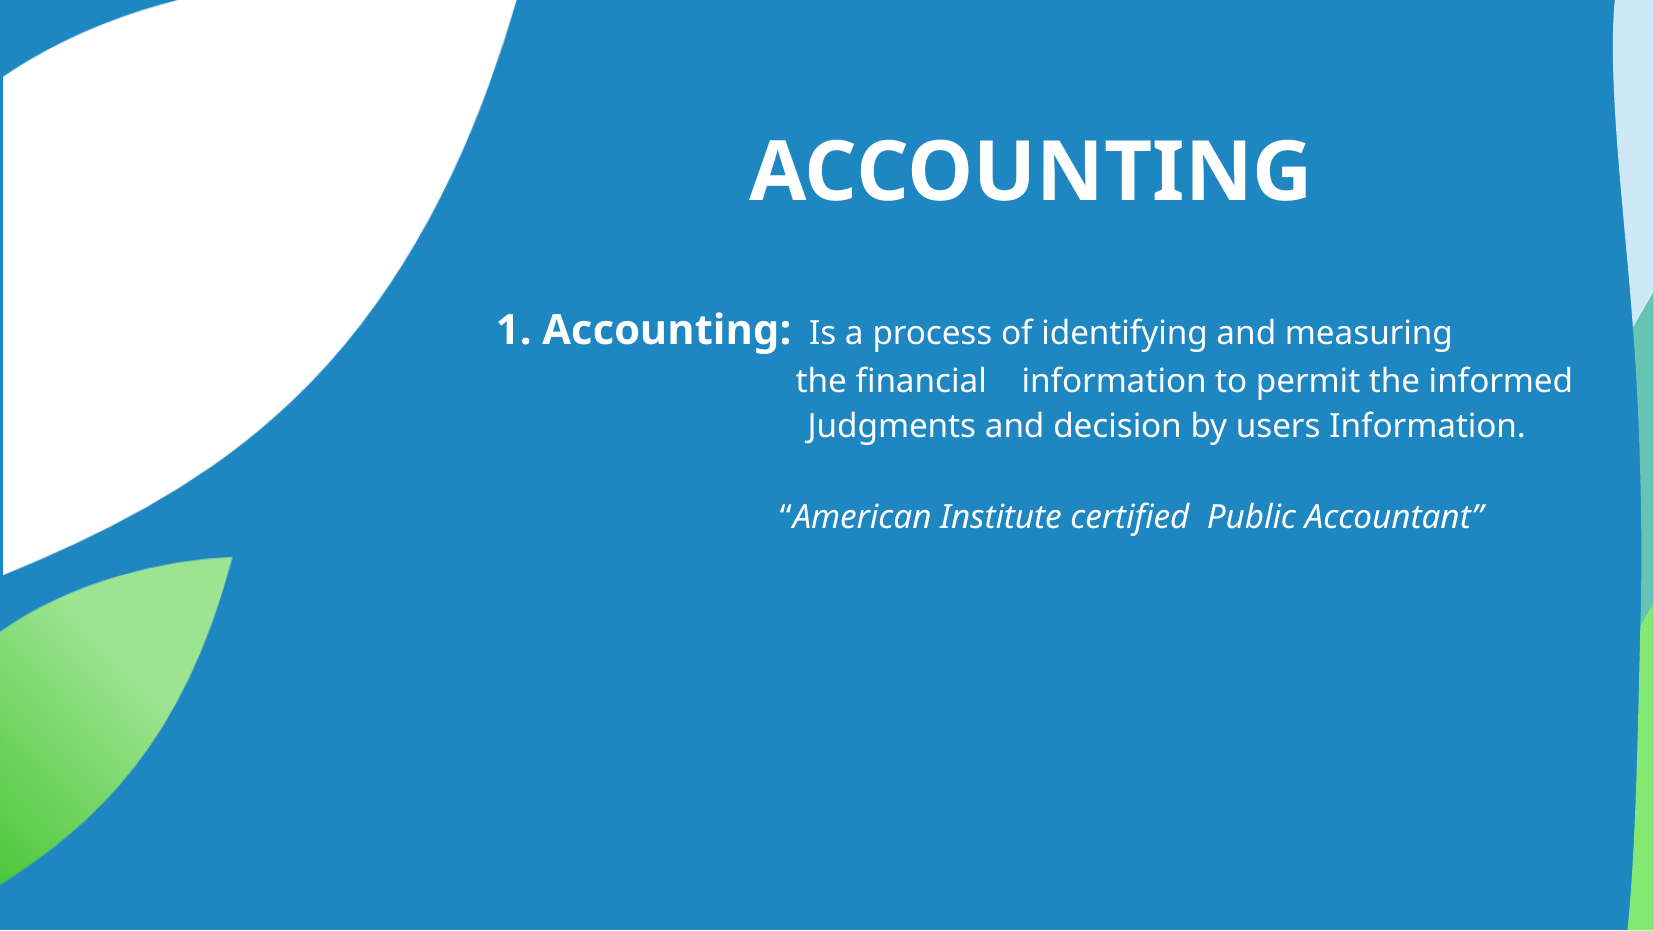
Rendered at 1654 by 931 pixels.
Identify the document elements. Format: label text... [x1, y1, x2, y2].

picture [0, 0, 517, 885]
title ACCOUNTING [412, 37, 1651, 526]
subtitle 1. Accounting: Is a process of identifying and measuring the financial information to permit the informed Judgments and decision by users Information. “American Institute certified Public Accountant” [375, 300, 1576, 584]
